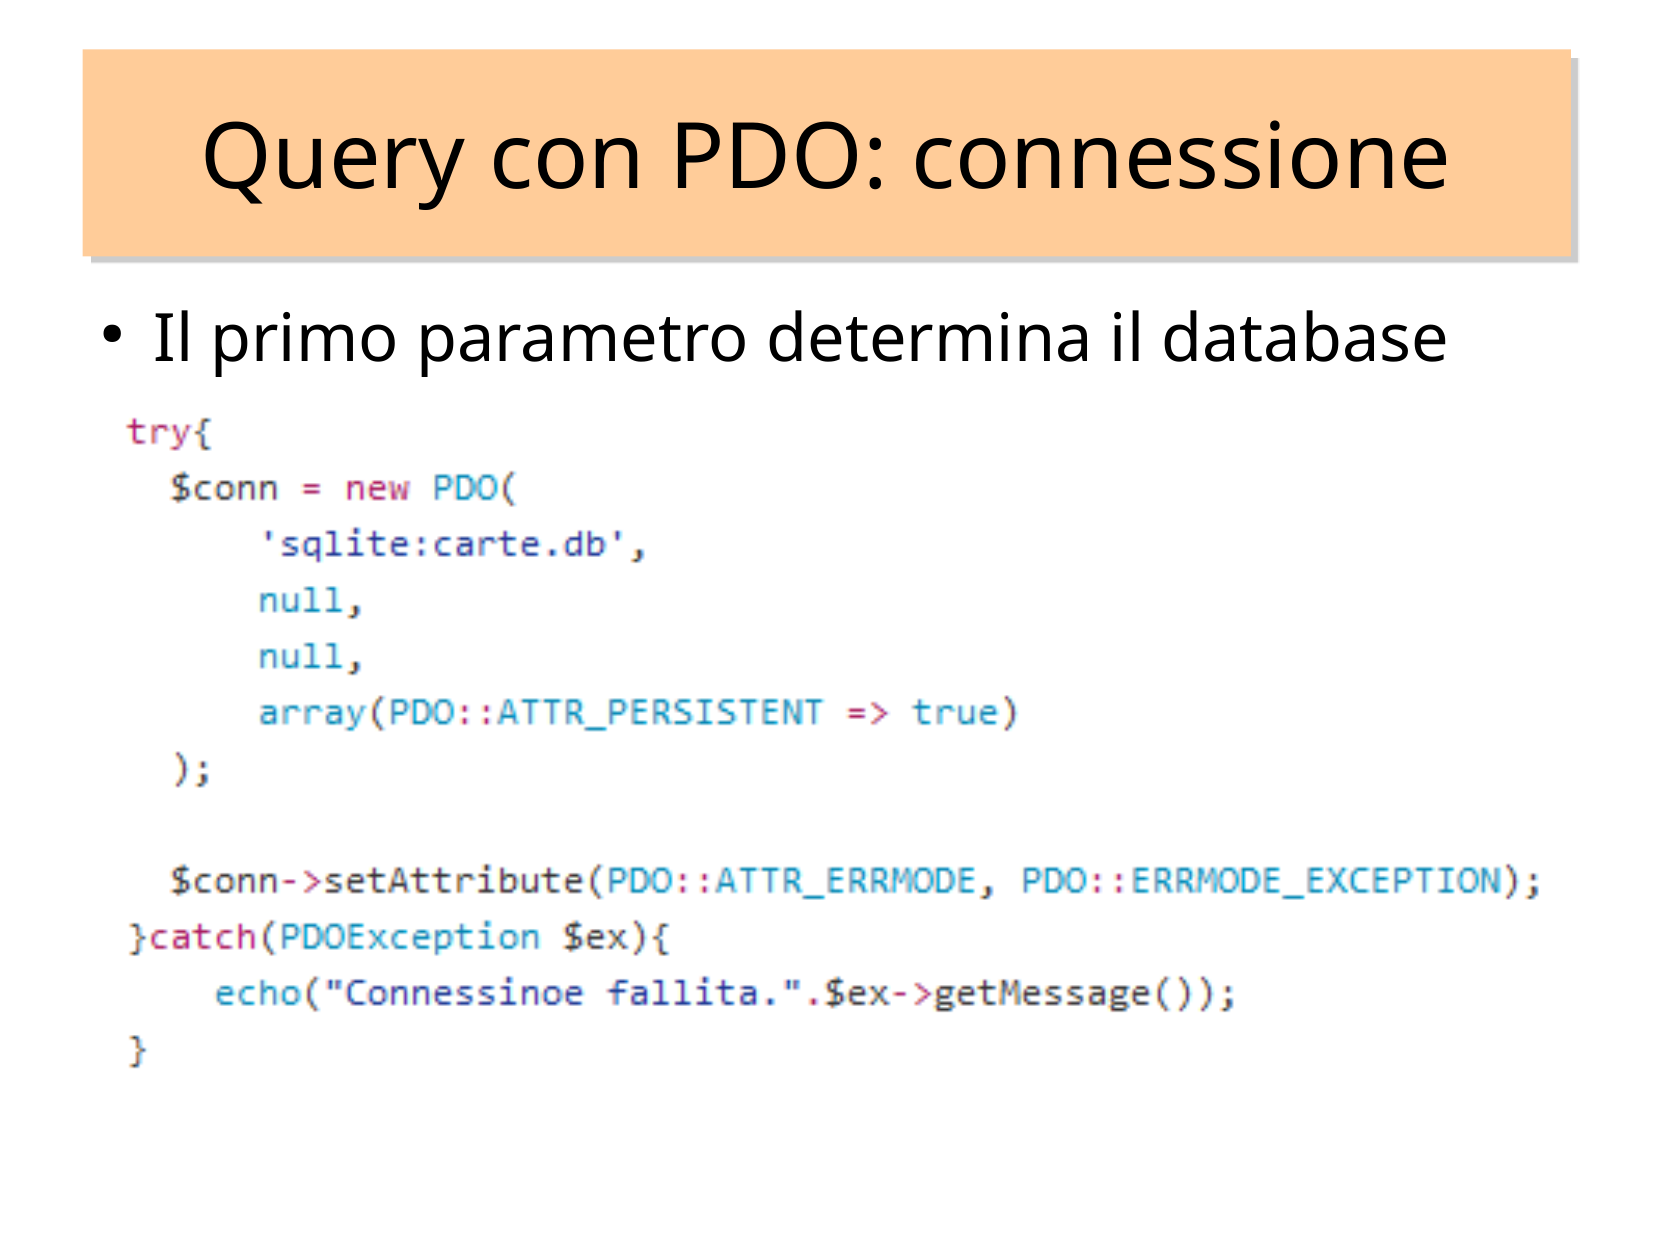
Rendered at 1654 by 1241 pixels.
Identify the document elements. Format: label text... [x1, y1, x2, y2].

picture [109, 401, 1567, 1087]
list Il primo parametro determina il database [82, 290, 1571, 1109]
title Query con PDO: connessione [82, 49, 1571, 257]
